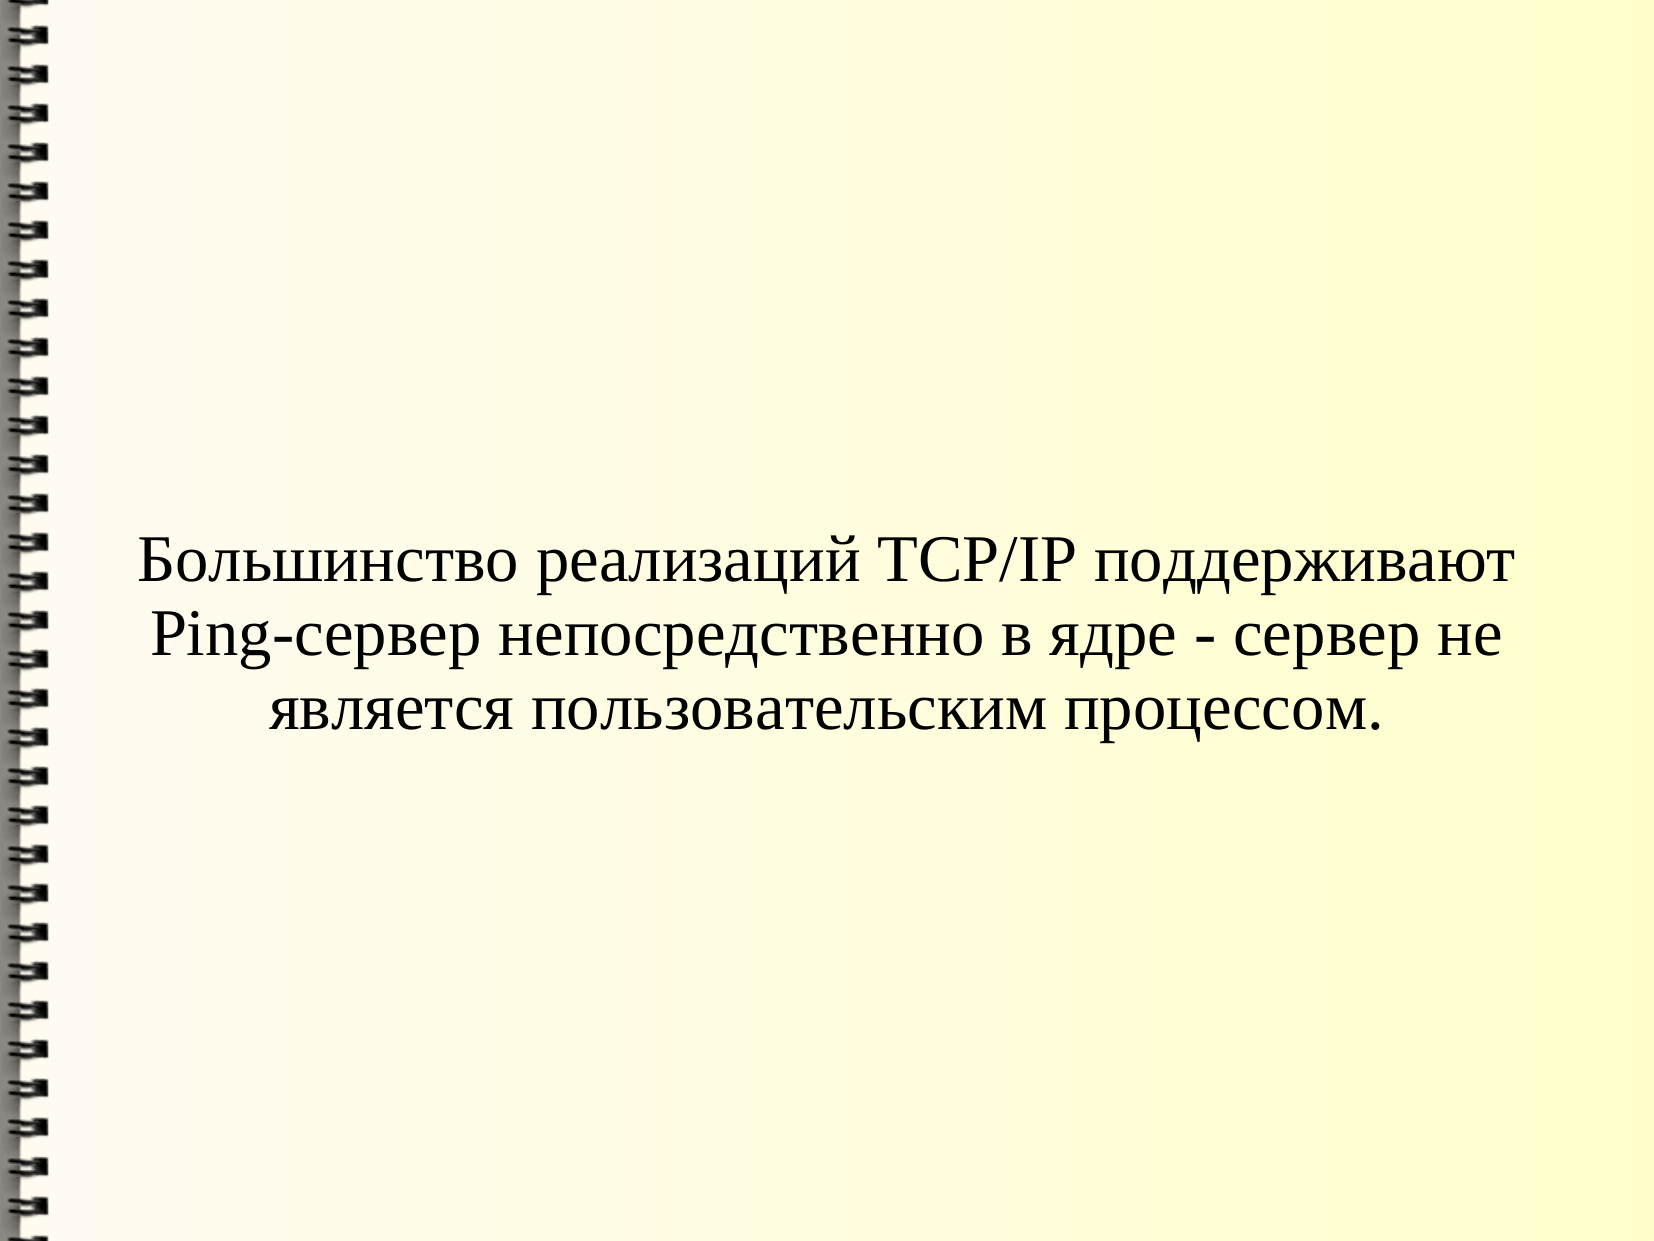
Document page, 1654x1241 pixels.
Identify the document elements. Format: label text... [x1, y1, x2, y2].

subtitle Большинство реализаций TCP/IP поддерживают Ping-сервер непосредственно в ядре - сервер не является пользовательским процессом. [121, 110, 1534, 1156]
picture [0, 0, 1654, 1241]
